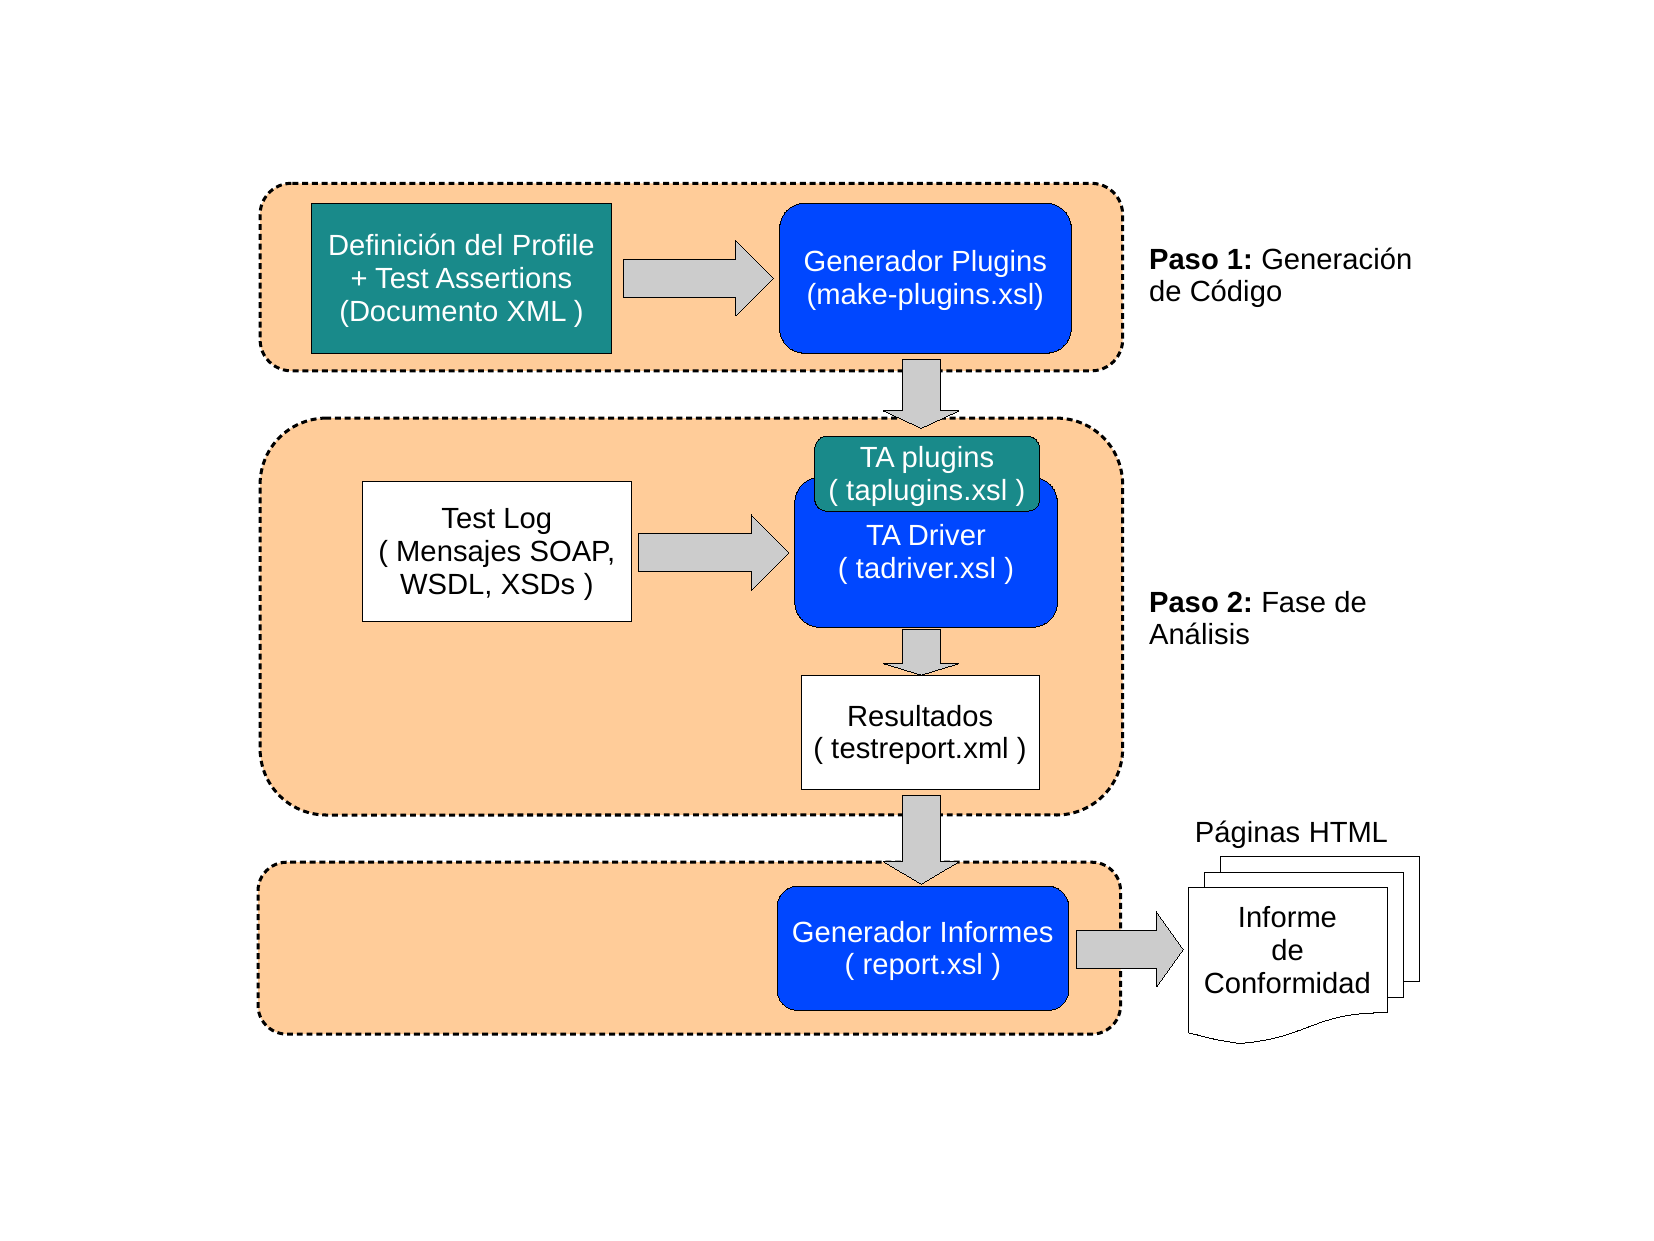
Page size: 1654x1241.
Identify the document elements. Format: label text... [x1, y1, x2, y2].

text_box [258, 183, 1184, 1035]
text_box Test Log ( Mensajes SOAP, WSDL, XSDs ) [362, 481, 632, 622]
text_box Resultados ( testreport.xml ) [801, 675, 1040, 790]
text_box Informe de Conformidad [1188, 856, 1420, 1044]
text_box Generador Informes ( report.xsl ) [777, 886, 1069, 1011]
text_box Paso 2: Fase de Análisis [1134, 578, 1435, 659]
text_box Páginas HTML [1180, 808, 1406, 857]
text_box TA plugins ( taplugins.xsl ) [814, 436, 1040, 512]
text_box Generador Plugins (make-plugins.xsl) [779, 203, 1072, 354]
text_box TA Driver ( tadriver.xsl ) [794, 477, 1058, 628]
text_box Paso 1: Generación de Código [1134, 235, 1435, 316]
text_box Definición del Profile + Test Assertions (Documento XML ) [311, 203, 612, 354]
